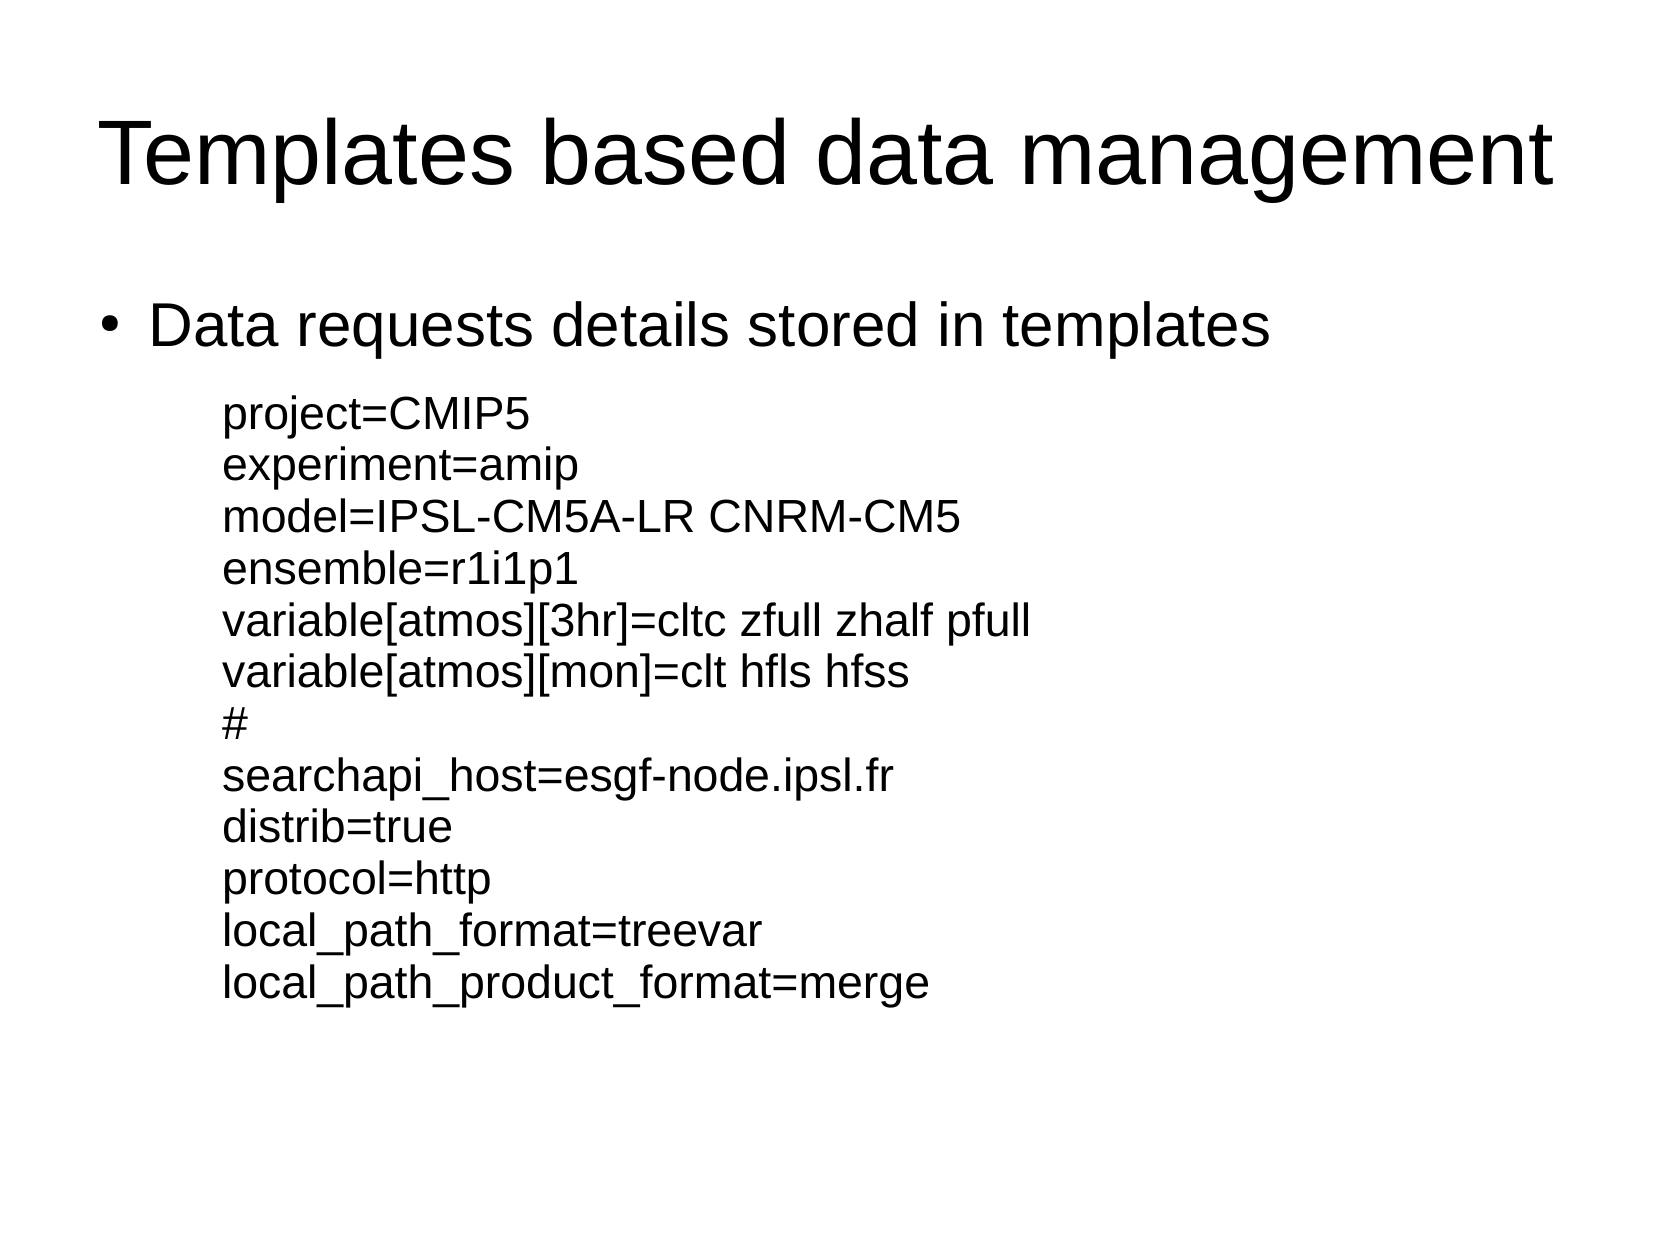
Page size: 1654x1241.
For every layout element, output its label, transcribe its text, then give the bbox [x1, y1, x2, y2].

list Data requests details stored in templates project=CMIP5 experiment=amip model=IPSL-CM5A-LR CNRM-CM5 ensemble=r1i1p1 variable[atmos][3hr]=cltc zfull zhalf pfull variable[atmos][mon]=clt hfls hfss # searchapi_host=esgf-node.ipsl.fr distrib=true protocol=http local_path_format=treevar local_path_product_format=merge [82, 290, 1571, 1010]
title Templates based data management [82, 49, 1571, 257]
